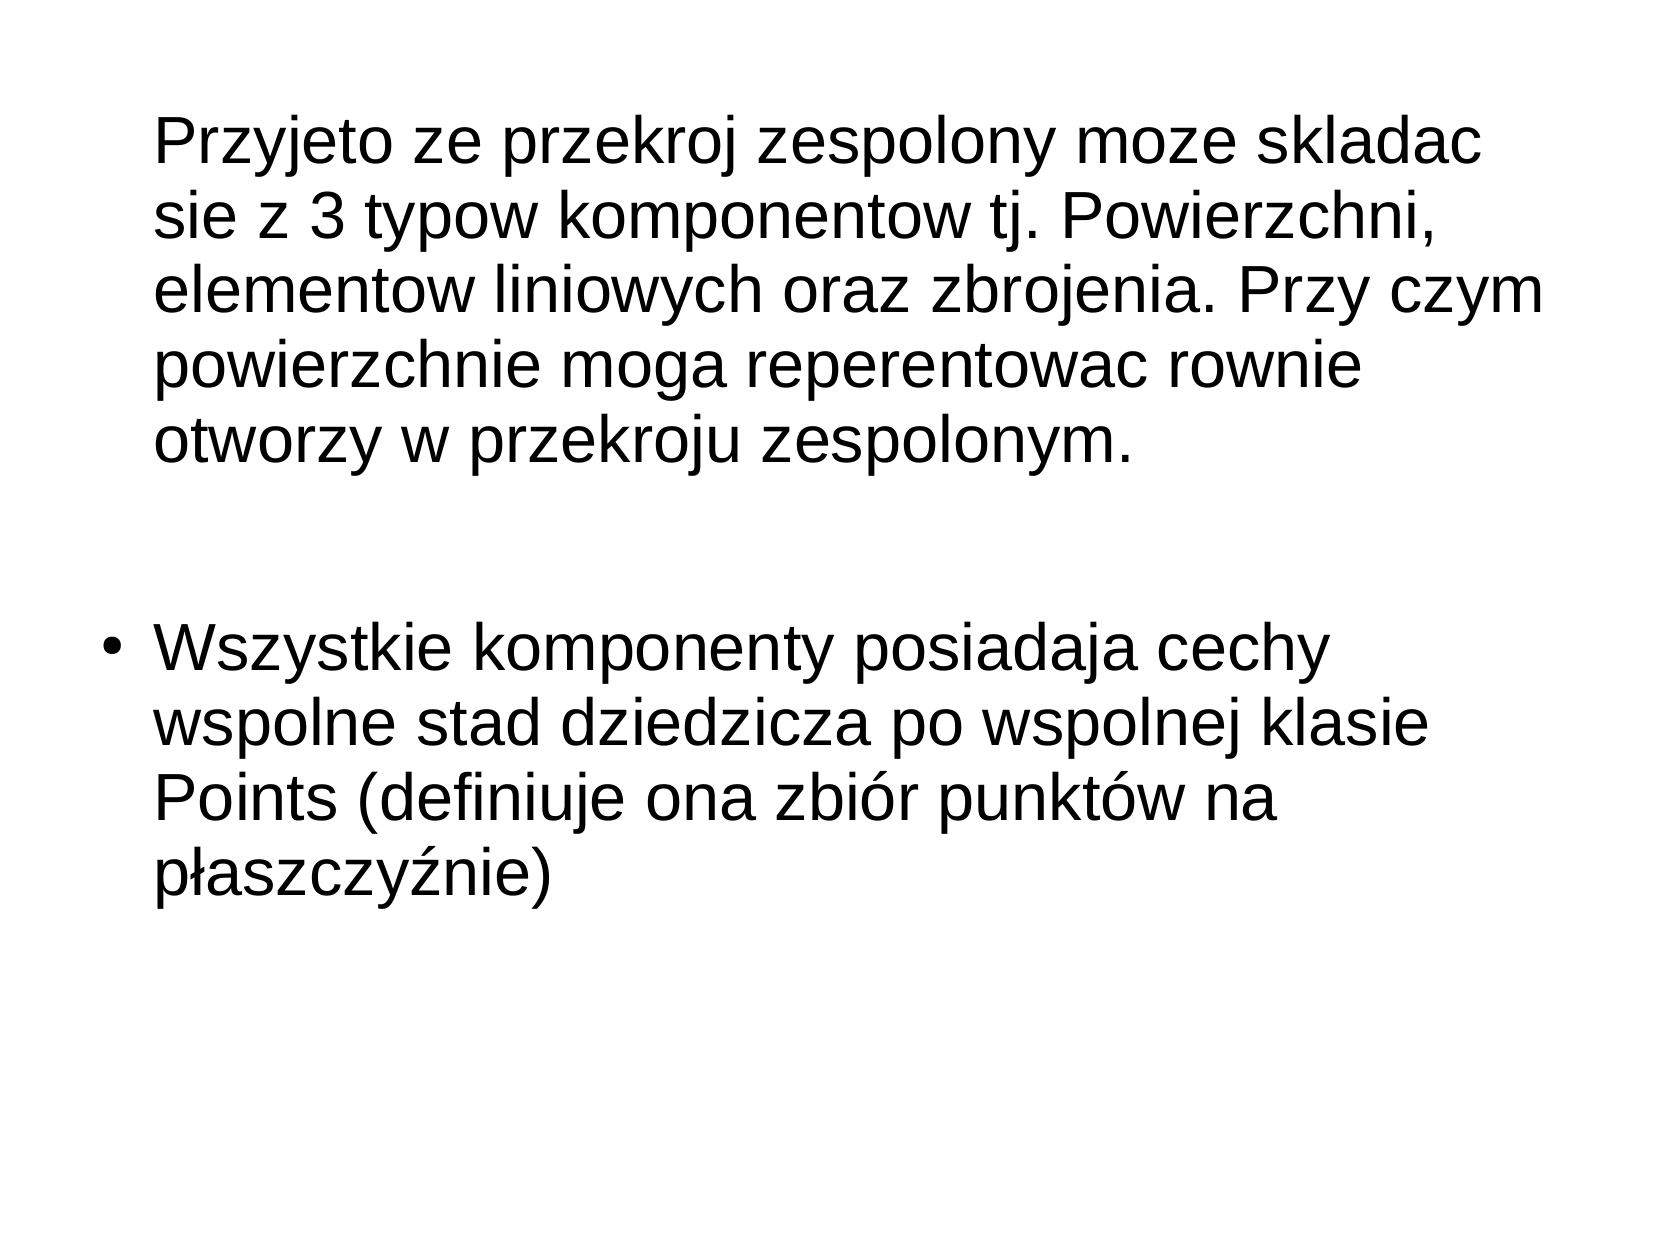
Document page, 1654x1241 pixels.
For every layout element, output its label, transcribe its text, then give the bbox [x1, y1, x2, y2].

list Przyjeto ze przekroj zespolony moze skladac sie z 3 typow komponentow tj. Powierzchni, elementow liniowych oraz zbrojenia. Przy czym powierzchnie moga reperentowac rownie otworzy w przekroju zespolonym. Wszystkie komponenty posiadaja cechy wspolne stad dziedzicza po wspolnej klasie Points (definiuje ona zbiór punktów na płaszczyźnie) [82, 102, 1571, 922]
